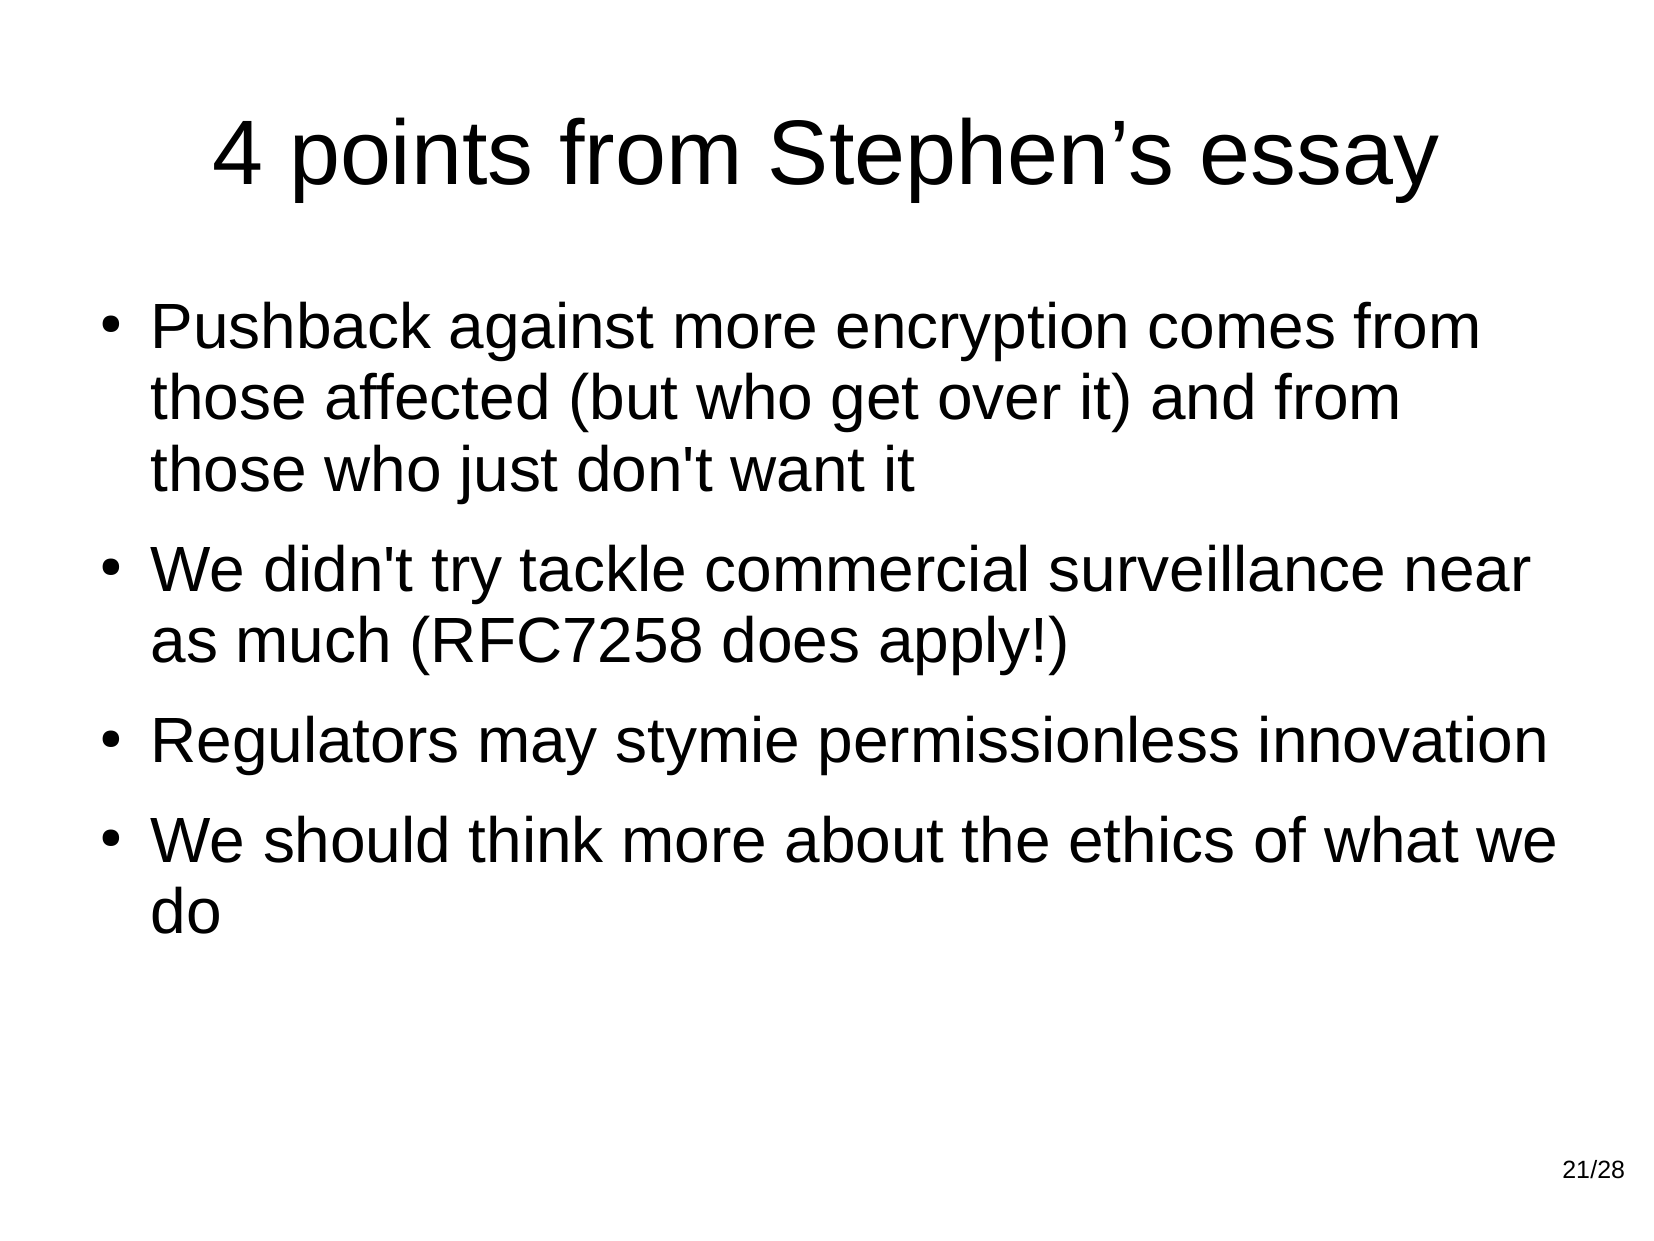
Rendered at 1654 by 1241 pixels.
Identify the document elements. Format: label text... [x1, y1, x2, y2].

title 4 points from Stephen’s essay [82, 49, 1571, 257]
list Pushback against more encryption comes from those affected (but who get over it) and from those who just don't want it We didn't try tackle commercial surveillance near as much (RFC7258 does apply!) Regulators may stymie permissionless innovation We should think more about the ethics of what we do [82, 290, 1571, 1010]
